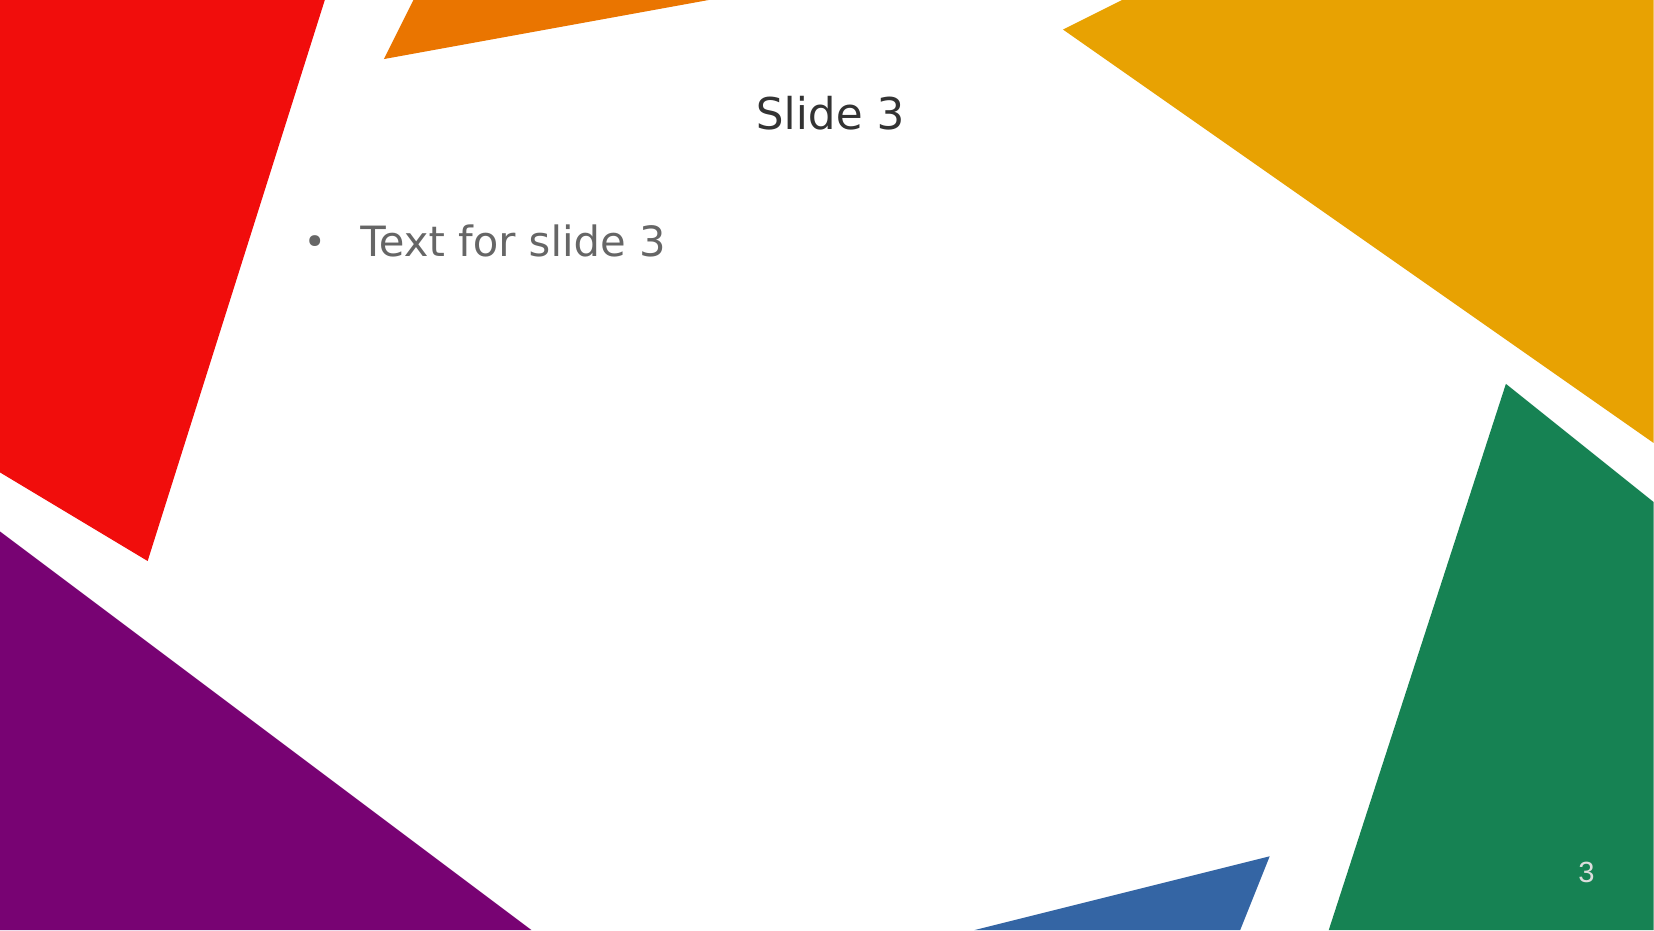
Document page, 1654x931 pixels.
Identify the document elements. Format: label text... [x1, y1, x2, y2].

title Slide 3 [289, 37, 1372, 193]
list Text for slide 3 [289, 217, 1372, 817]
